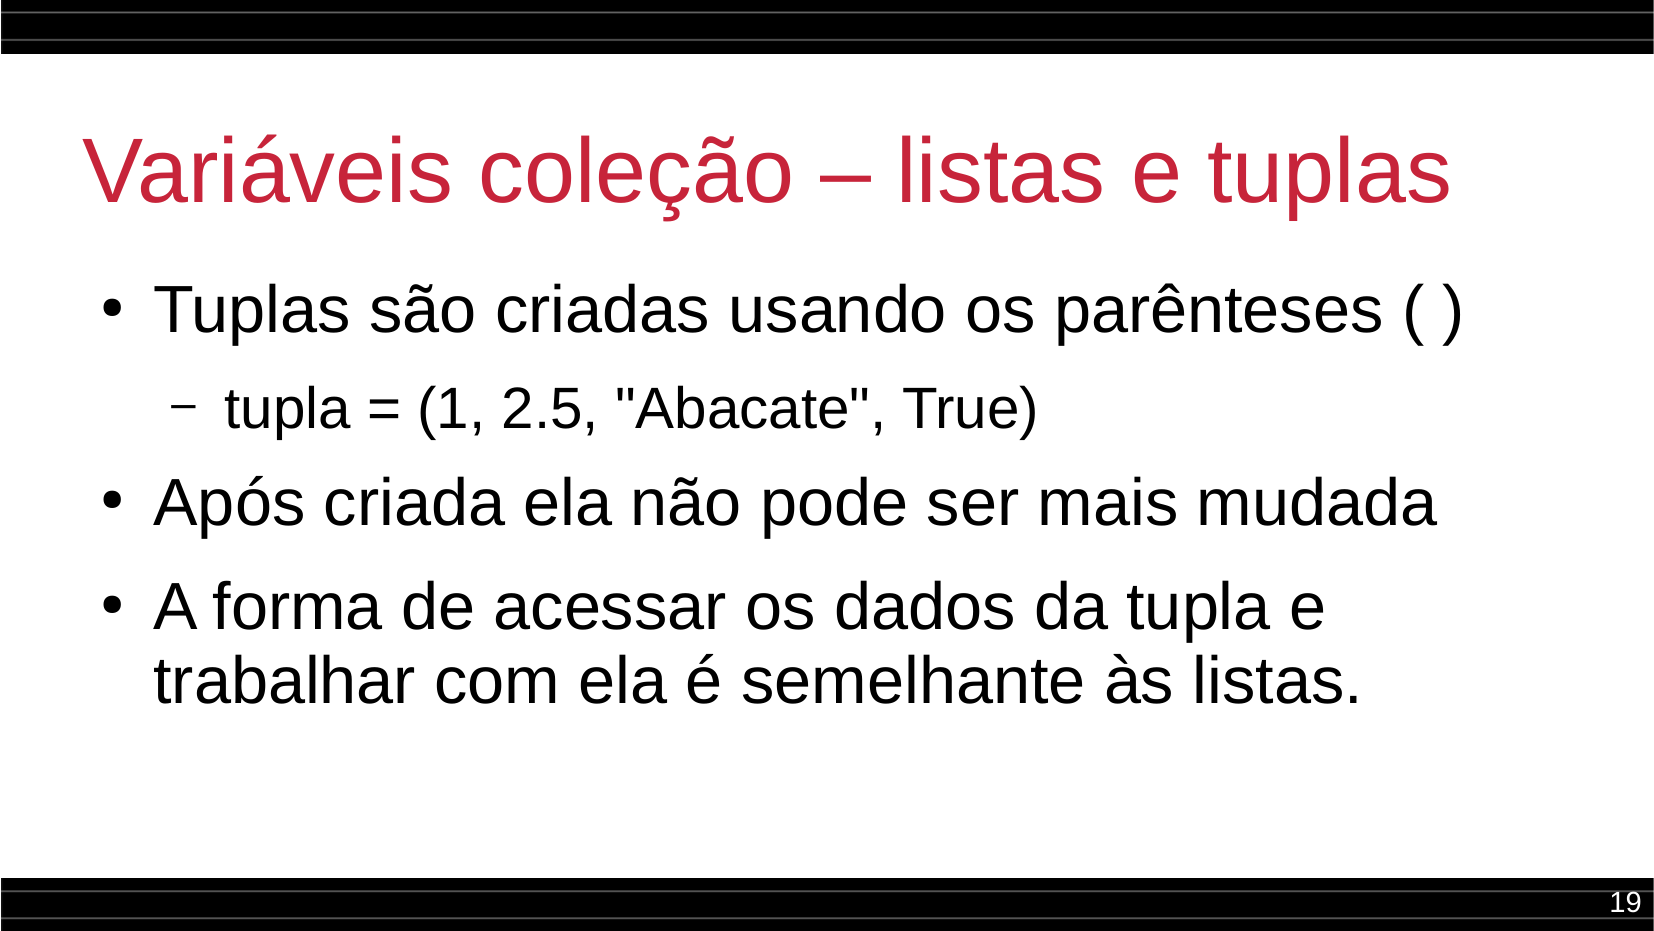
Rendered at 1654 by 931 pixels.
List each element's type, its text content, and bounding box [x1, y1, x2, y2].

list Tuplas são criadas usando os parênteses ( ) tupla = (1, 2.5, "Abacate", True) Após criada ela não pode ser mais mudada A forma de acessar os dados da tupla e trabalhar com ela é semelhante às listas. [82, 271, 1571, 758]
picture [1, 0, 1654, 54]
picture [1, 878, 1654, 931]
title Variáveis coleção – listas e tuplas [82, 92, 1571, 249]
